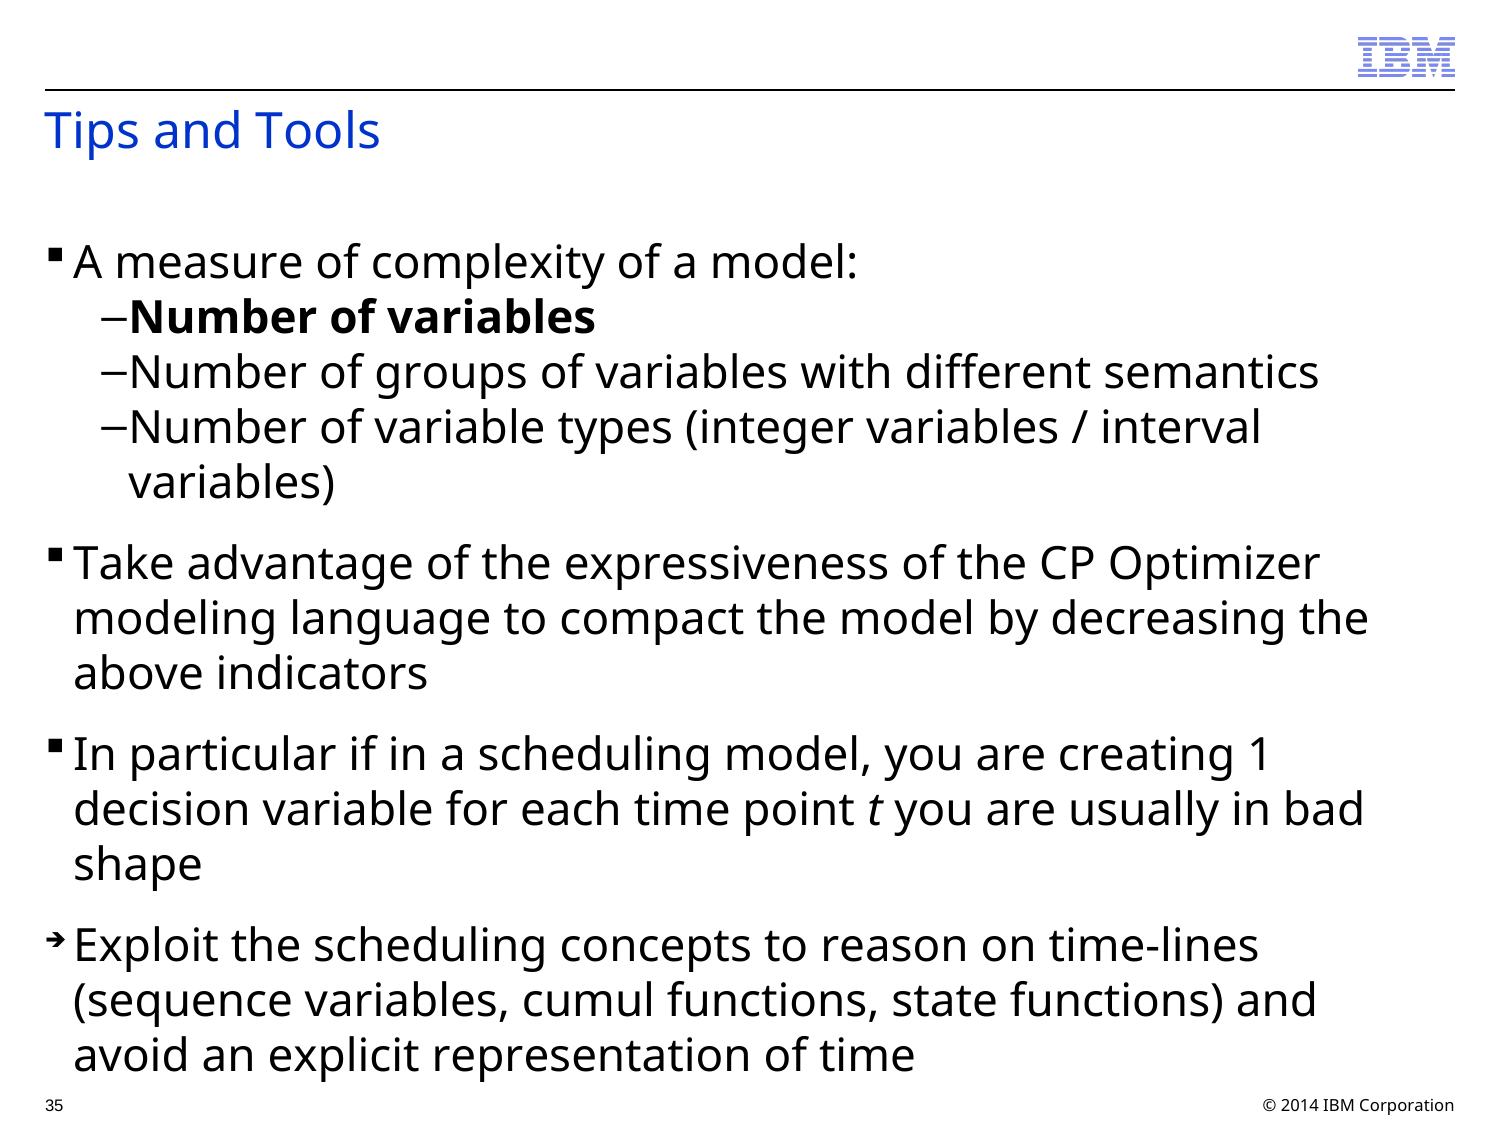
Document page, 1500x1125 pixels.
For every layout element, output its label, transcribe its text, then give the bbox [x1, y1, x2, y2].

picture [1358, 37, 1455, 77]
title Tips and Tools [29, 97, 1500, 203]
list A measure of complexity of a model: Number of variables Number of groups of variables with different semantics Number of variable types (integer variables / interval variables) Take advantage of the expressiveness of the CP Optimizer modeling language to compact the model by decreasing the above indicators In particular if in a scheduling model, you are creating 1 decision variable for each time point t you are usually in bad shape Exploit the scheduling concepts to reason on time-lines (sequence variables, cumul functions, state functions) and avoid an explicit representation of time [29, 224, 1426, 1066]
